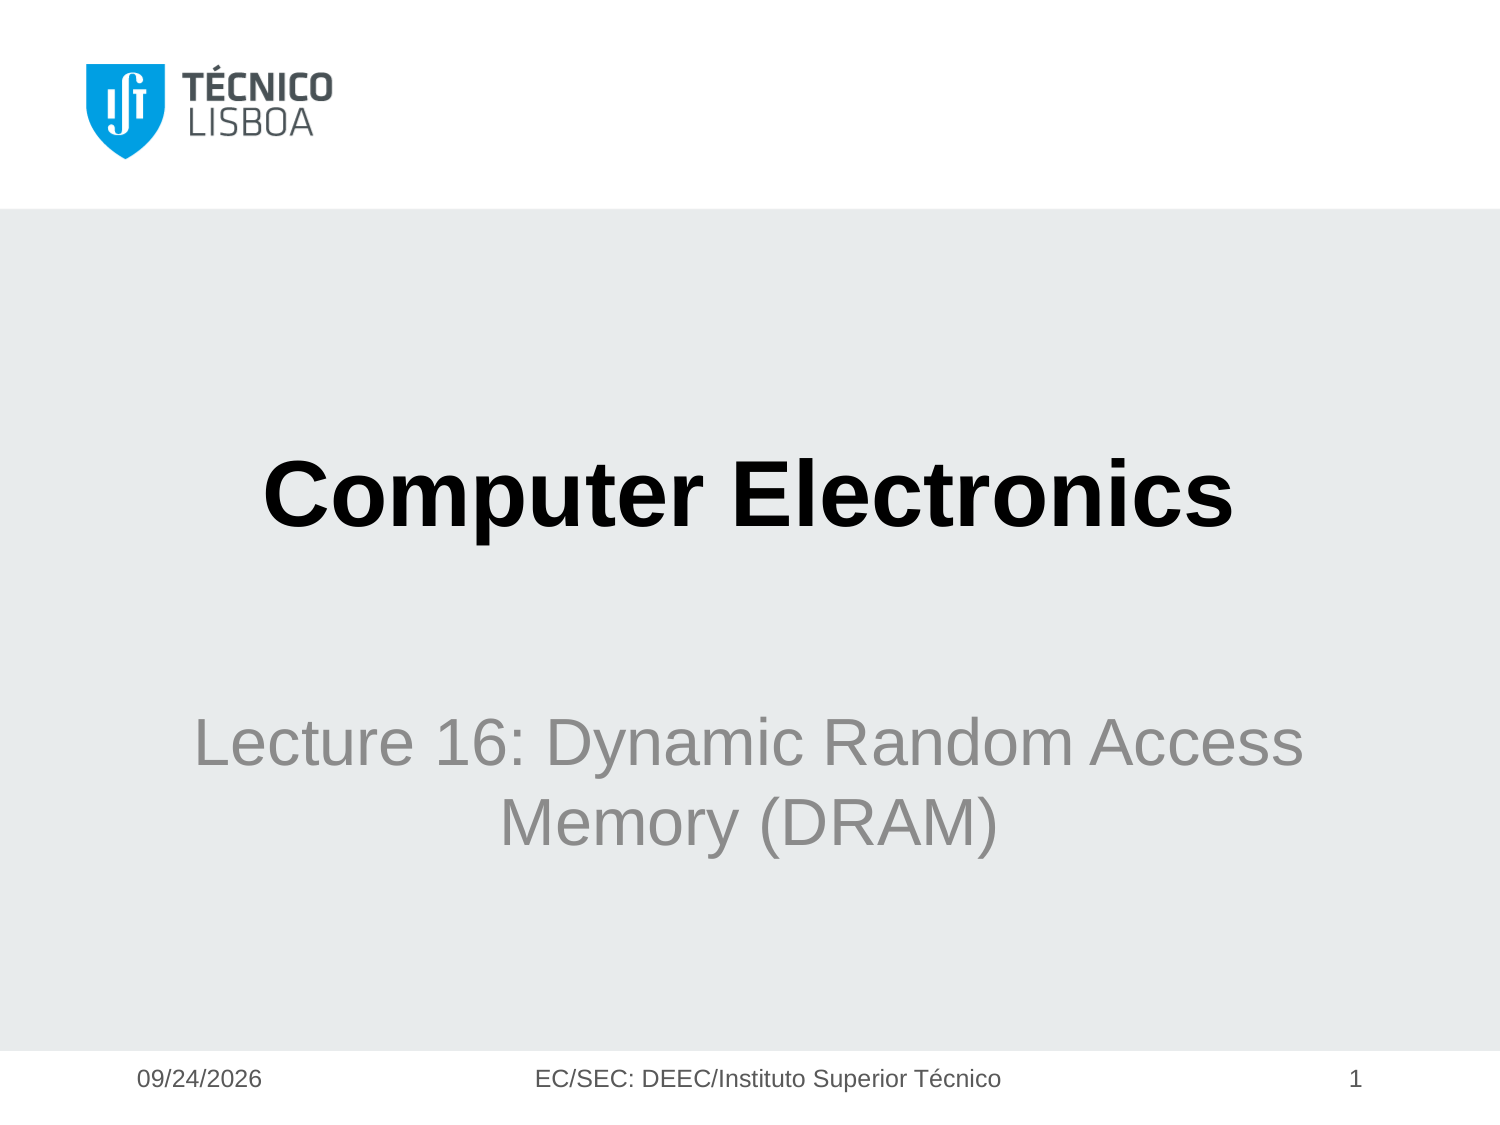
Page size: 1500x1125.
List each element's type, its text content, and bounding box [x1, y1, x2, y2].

title Computer Electronics [121, 322, 1378, 655]
slide_number <number> [1077, 1052, 1378, 1103]
picture [0, 0, 1500, 1125]
slide_number 11/22/2018 [121, 1052, 425, 1103]
subtitle Lecture 16: Dynamic Random Access Memory (DRAM) [121, 691, 1378, 894]
footer EC/SEC: DEEC/Instituto Superior Técnico [512, 1052, 1032, 1103]
